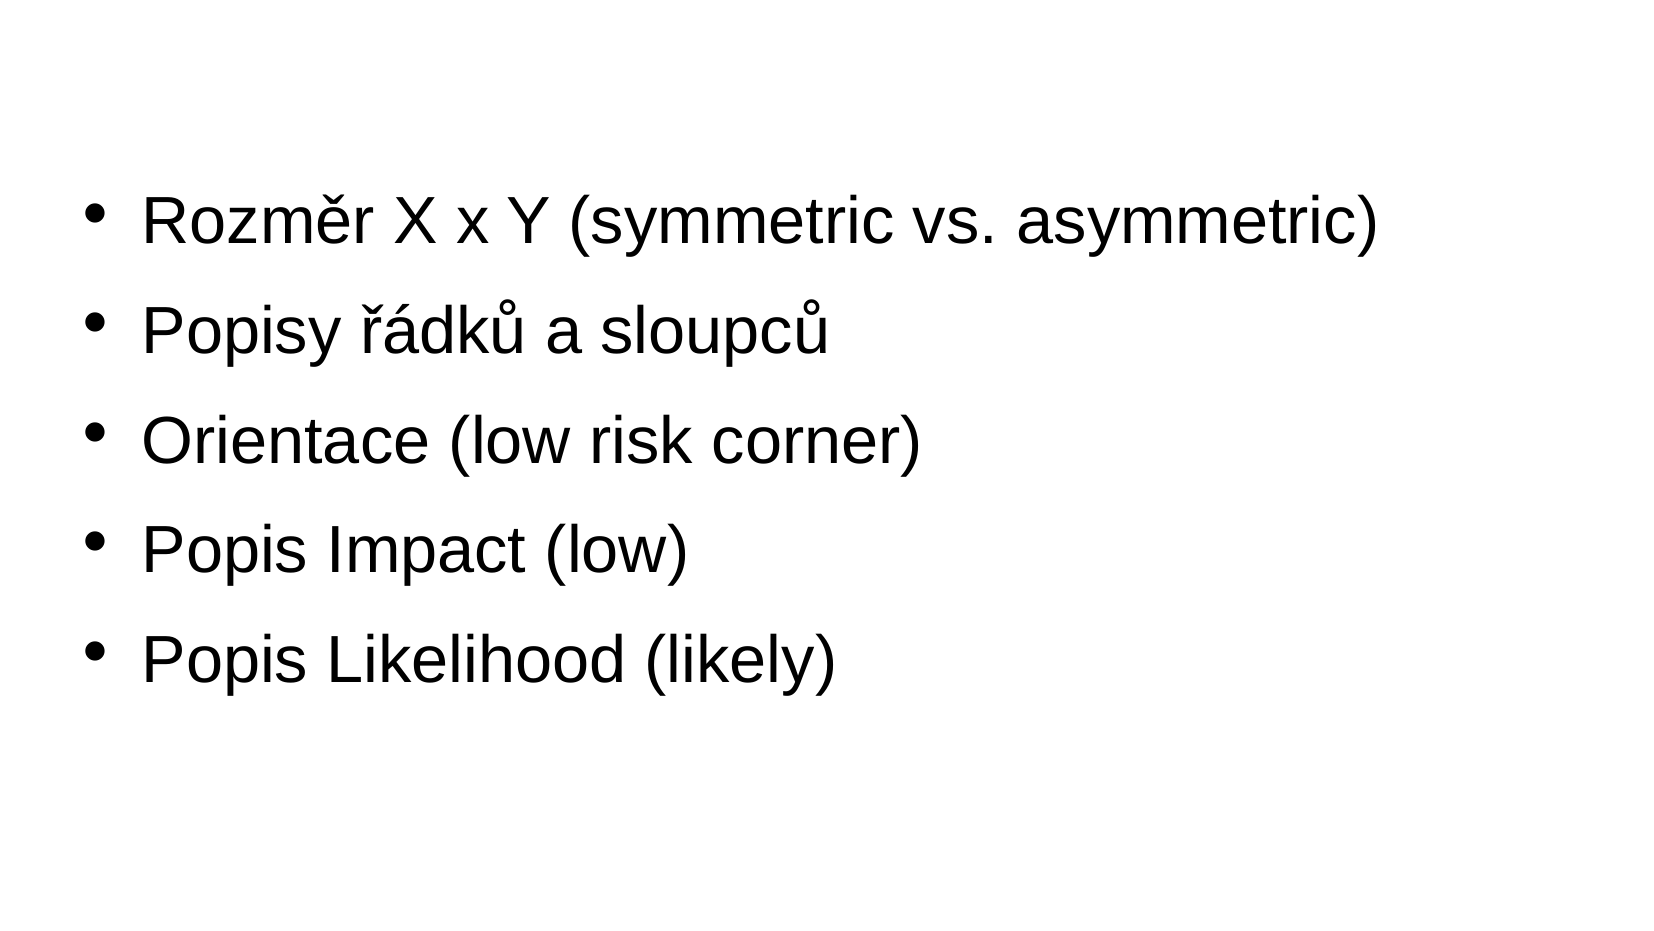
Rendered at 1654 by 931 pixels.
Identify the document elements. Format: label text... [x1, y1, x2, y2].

text_box Rozměr X x Y (symmetric vs. asymmetric) Popisy řádků a sloupců Orientace (low risk corner) Popis Impact (low) Popis Likelihood (likely) [82, 177, 1595, 886]
